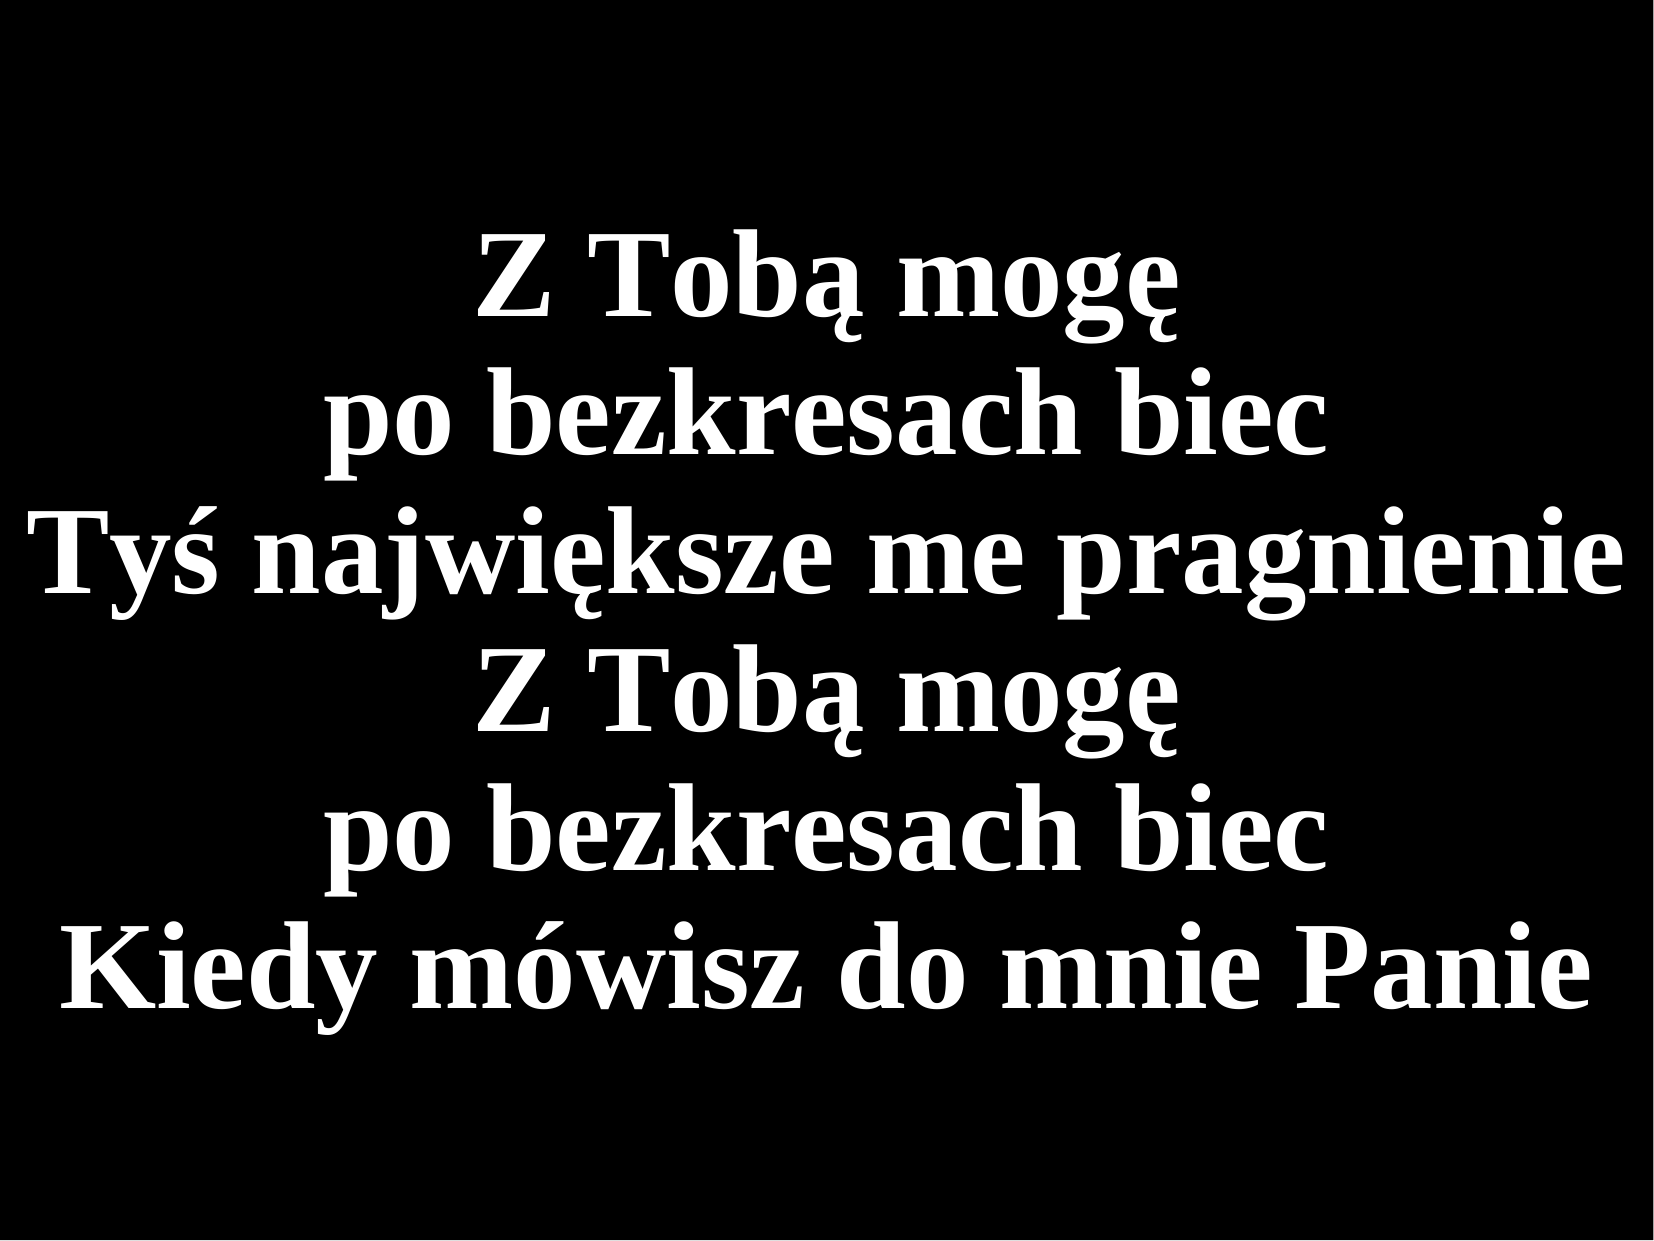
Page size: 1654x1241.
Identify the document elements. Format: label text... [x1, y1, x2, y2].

title Z Tobą mogę po bezkresach biec Tyś największe me pragnienie Z Tobą mogę po bezkresach biec Kiedy mówisz do mnie Panie [0, 0, 1654, 1241]
